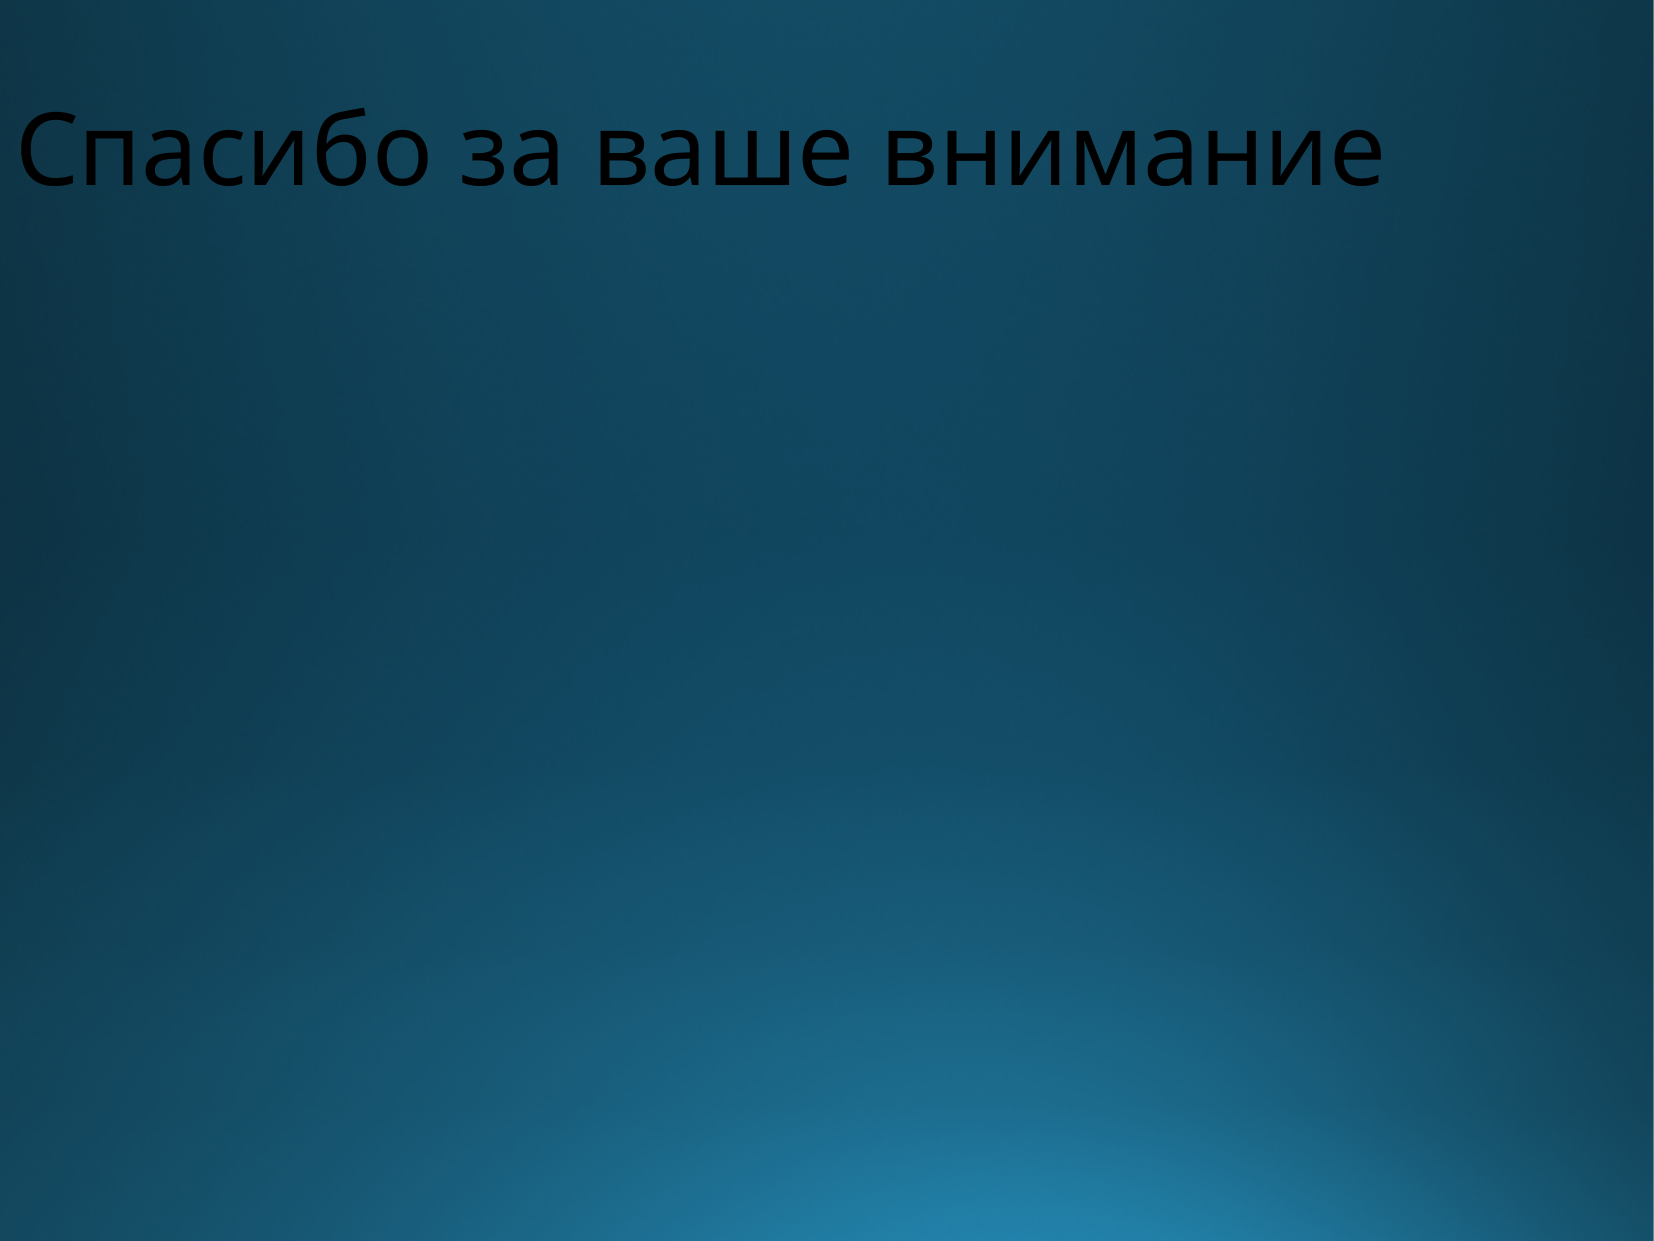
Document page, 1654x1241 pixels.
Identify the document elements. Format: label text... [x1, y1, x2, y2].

title Спасибо за ваше внимание [0, 49, 1489, 257]
